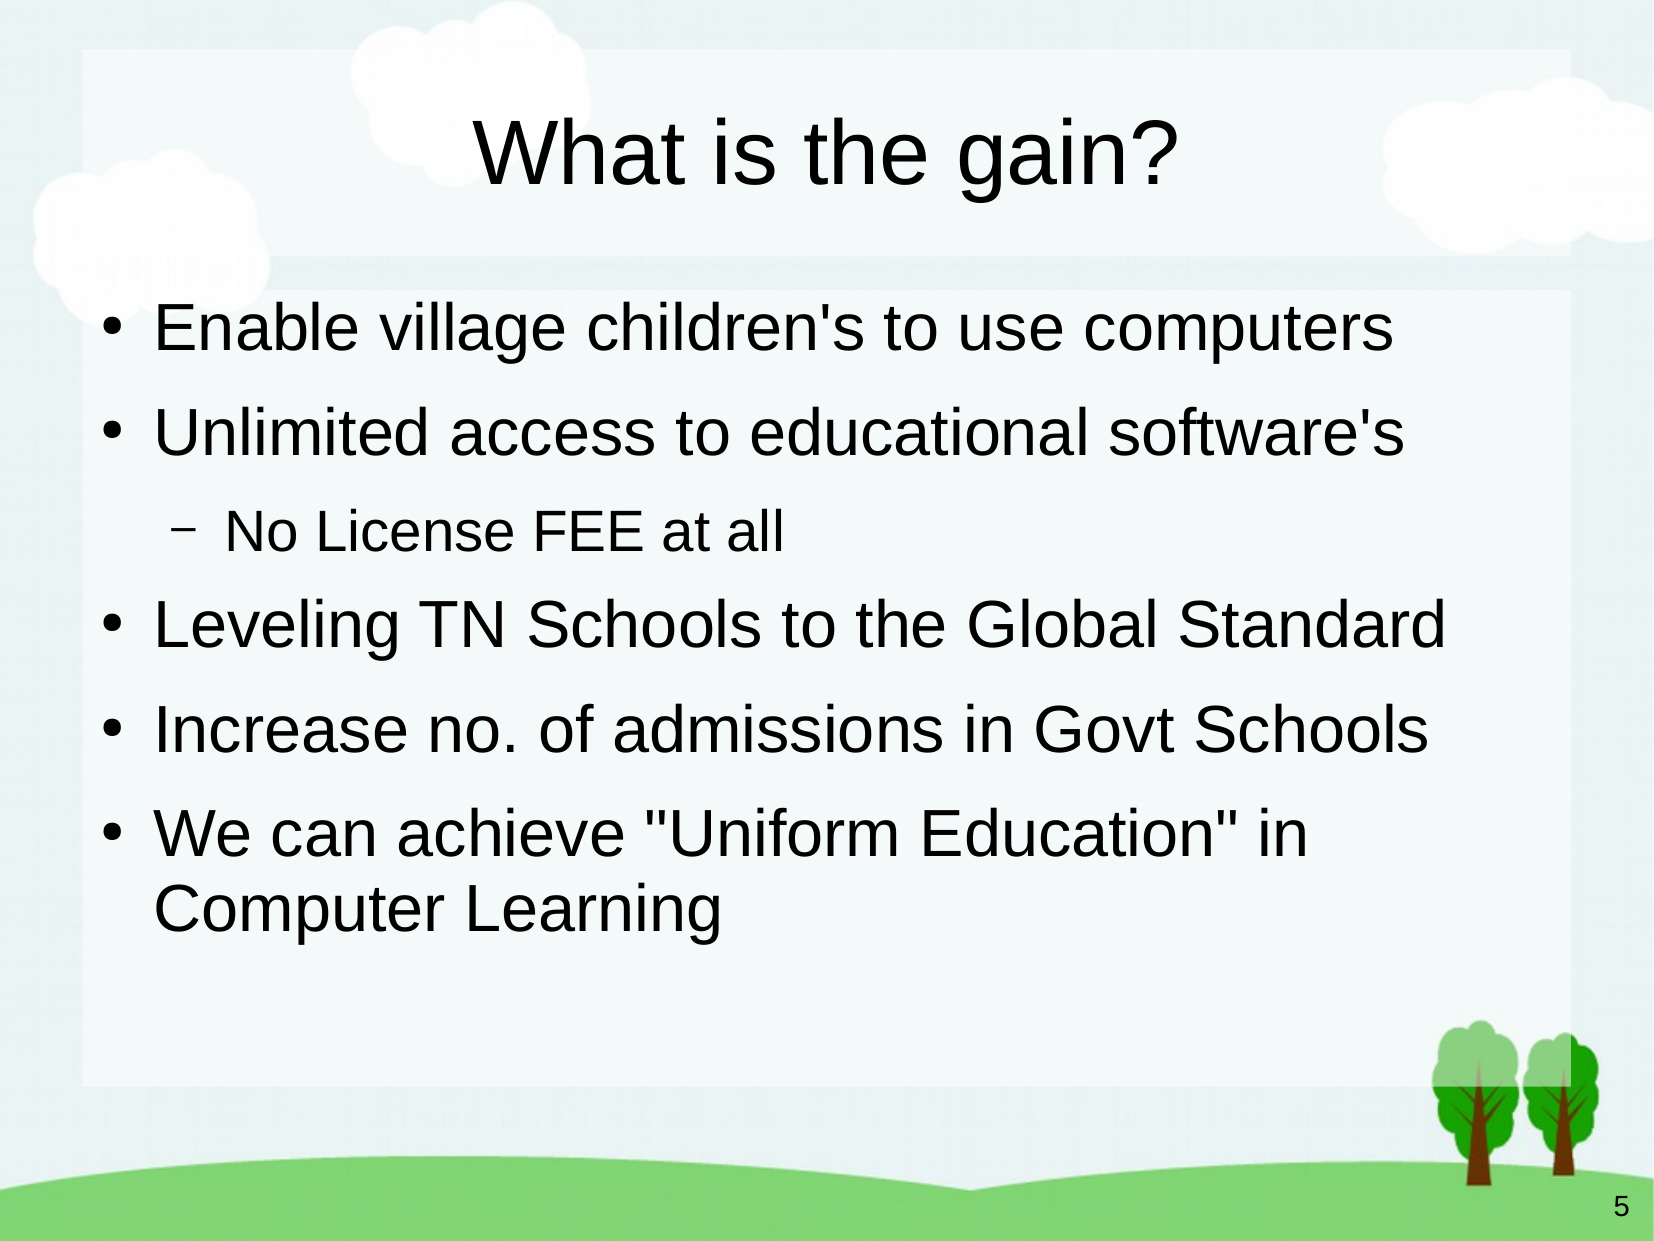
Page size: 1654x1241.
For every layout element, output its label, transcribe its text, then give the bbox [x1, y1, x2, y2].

picture [0, 0, 1654, 1241]
title What is the gain? [82, 49, 1571, 257]
list Enable village children's to use computers Unlimited access to educational software's No License FEE at all Leveling TN Schools to the Global Standard Increase no. of admissions in Govt Schools We can achieve "Uniform Education" in Computer Learning [82, 290, 1571, 1087]
